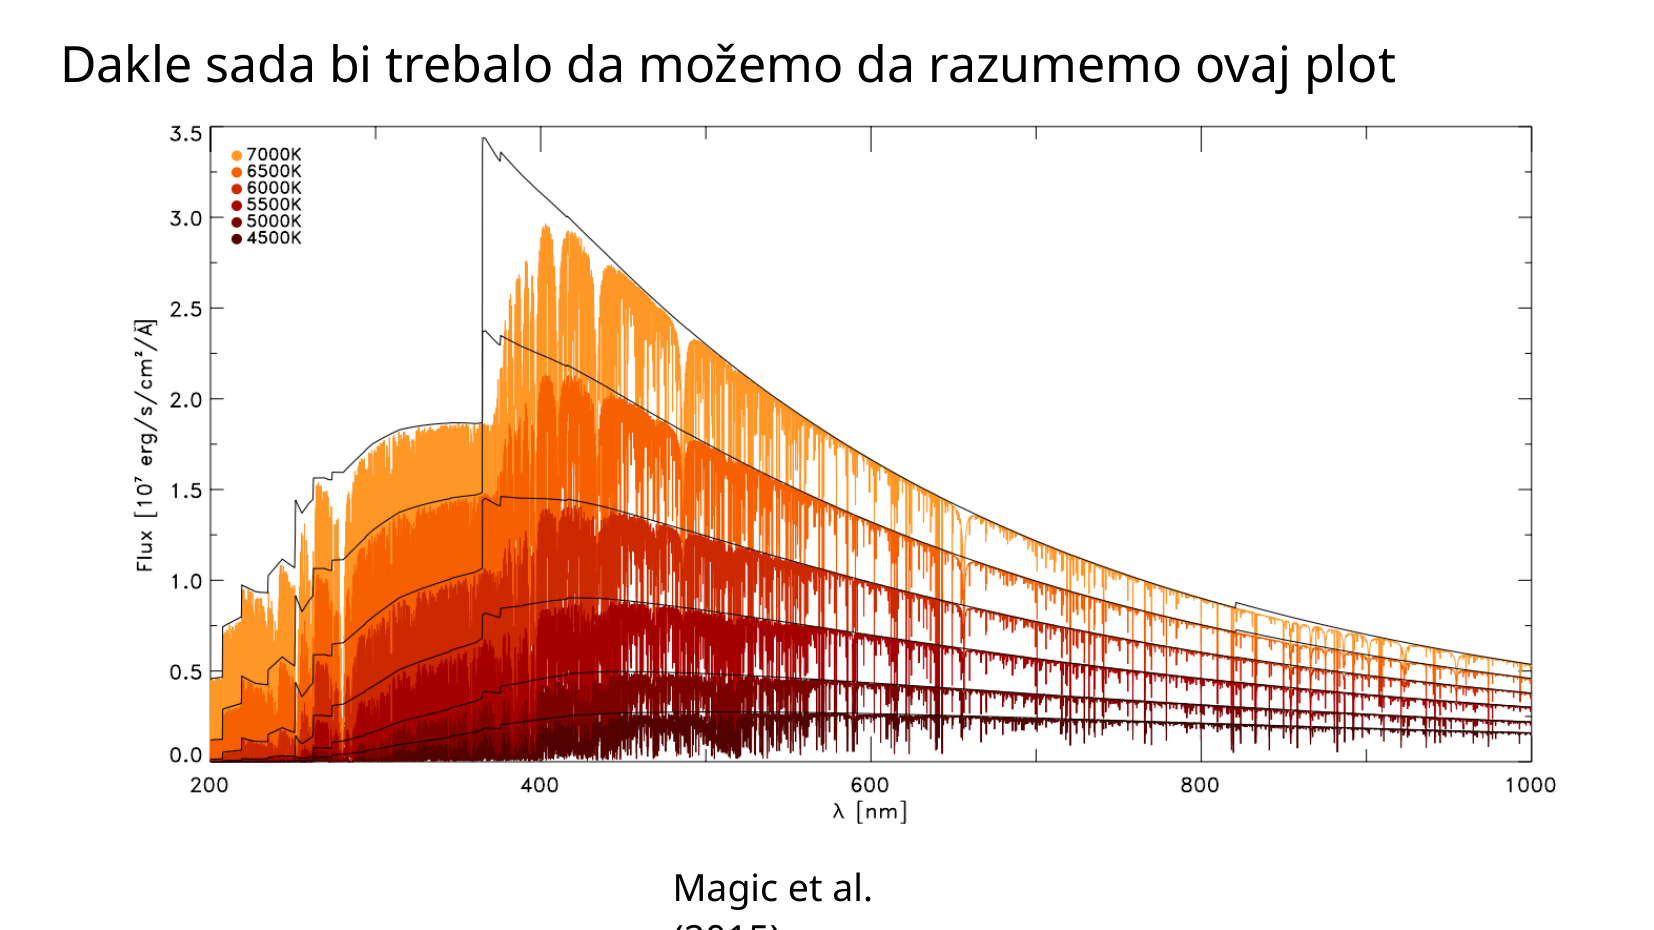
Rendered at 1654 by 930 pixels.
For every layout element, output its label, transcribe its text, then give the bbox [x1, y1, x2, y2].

title Dakle sada bi trebalo da možemo da razumemo ovaj plot [59, 13, 1648, 113]
picture [76, 110, 1577, 827]
text_box Magic et al. (2015) [657, 853, 996, 914]
